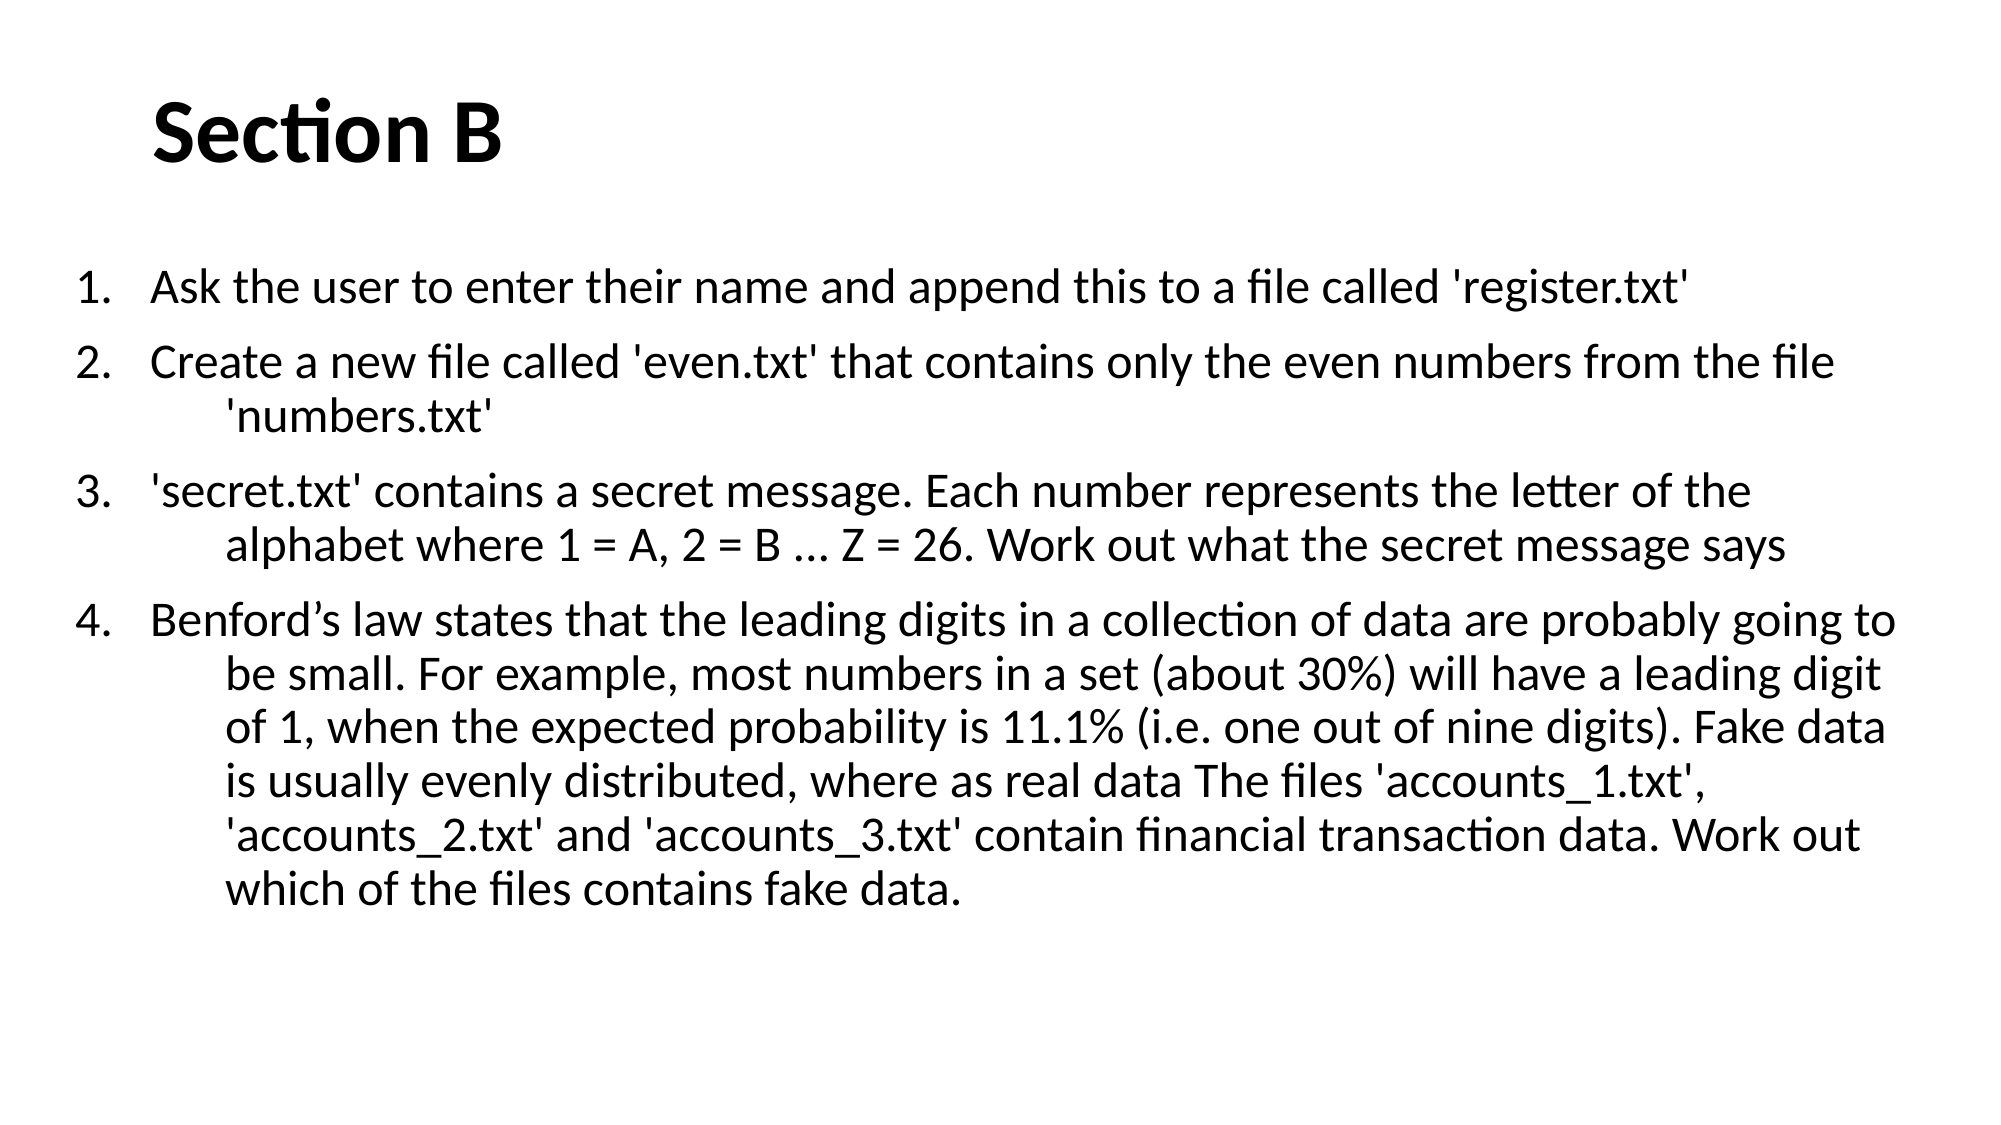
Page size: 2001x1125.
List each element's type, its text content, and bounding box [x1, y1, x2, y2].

list Ask the user to enter their name and append this to a file called 'register.txt' Create a new file called 'even.txt' that contains only the even numbers from the file 'numbers.txt' 'secret.txt' contains a secret message. Each number represents the letter of the alphabet where 1 = A, 2 = B ... Z = 26. Work out what the secret message says Benford’s law states that the leading digits in a collection of data are probably going to be small. For example, most numbers in a set (about 30%) will have a leading digit of 1, when the expected probability is 11.1% (i.e. one out of nine digits). Fake data is usually evenly distributed, where as real data The files 'accounts_1.txt', 'accounts_2.txt' and 'accounts_3.txt' contain financial transaction data. Work out which of the files contains fake data. [75, 256, 1925, 966]
title Section B [137, 59, 1863, 206]
